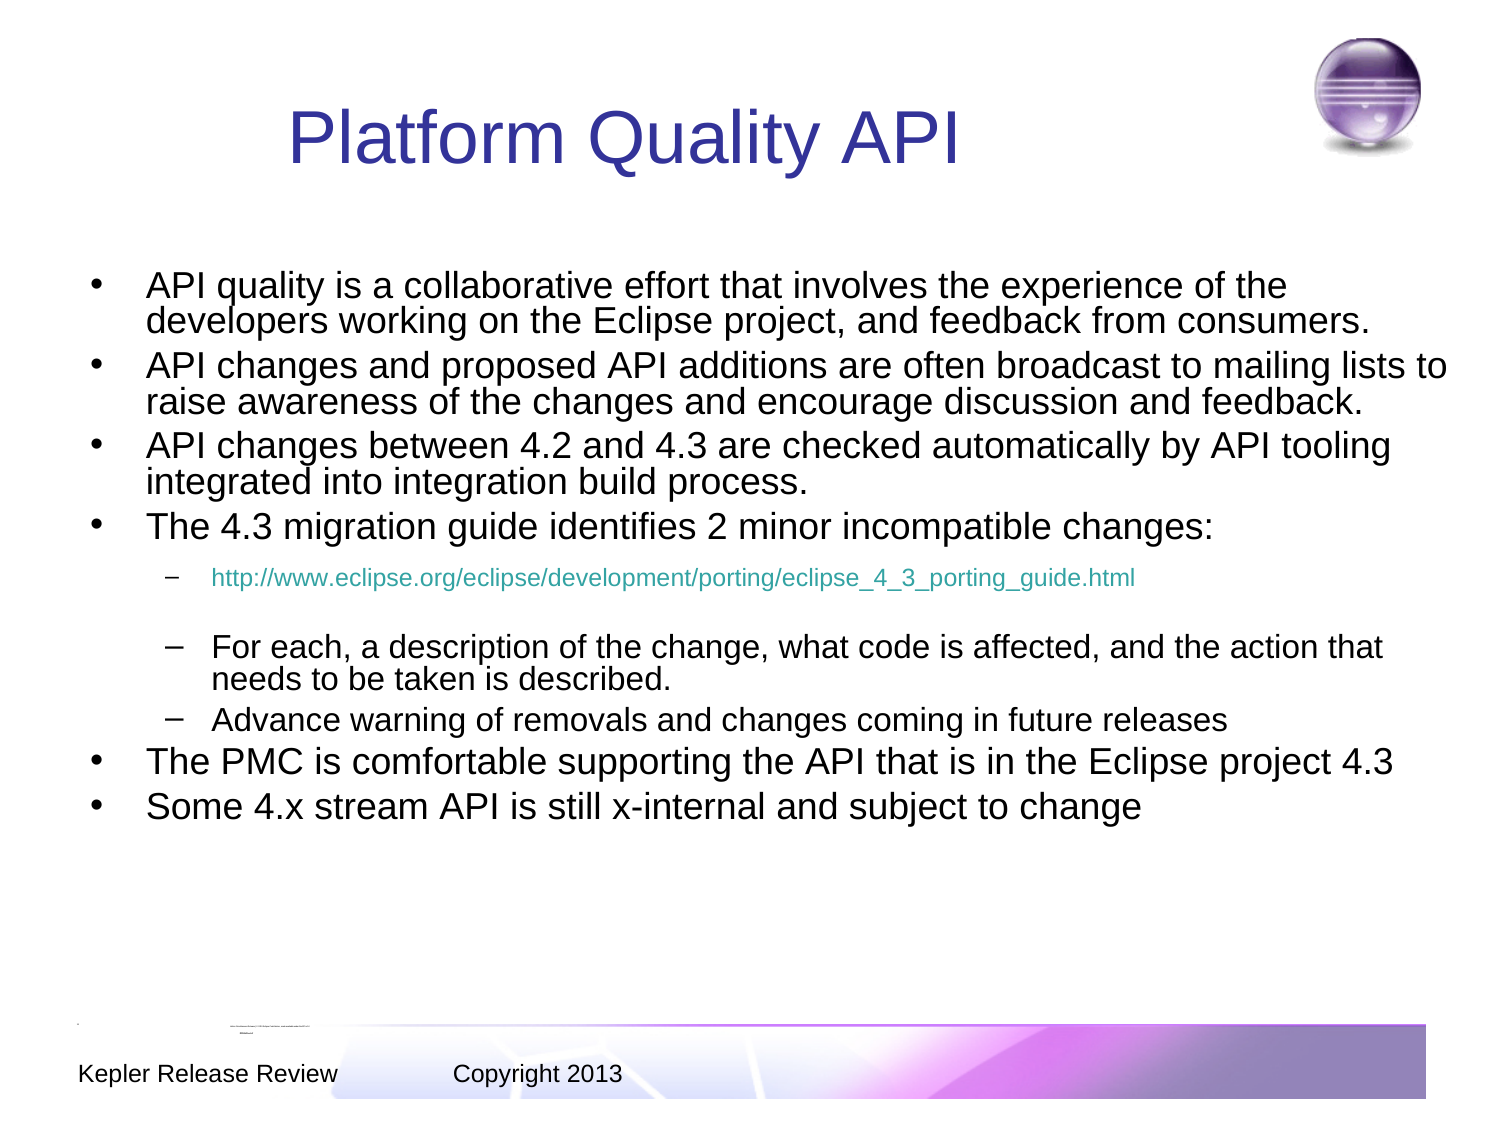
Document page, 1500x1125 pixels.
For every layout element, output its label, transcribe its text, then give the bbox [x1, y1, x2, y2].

title Platform Quality API [74, 45, 1176, 233]
picture [225, 1024, 1426, 1099]
picture [1307, 37, 1426, 157]
list API quality is a collaborative effort that involves the experience of the developers working on the Eclipse project, and feedback from consumers. API changes and proposed API additions are often broadcast to mailing lists to raise awareness of the changes and encourage discussion and feedback. API changes between 4.2 and 4.3 are checked automatically by API tooling integrated into integration build process. The 4.3 migration guide identifies 2 minor incompatible changes: http://www.eclipse.org/eclipse/development/porting/eclipse_4_3_porting_guide.html For each, a description of the change, what code is affected, and the action that needs to be taken is described. Advance warning of removals and changes coming in future releases The PMC is comfortable supporting the API that is in the Eclipse project 4.3 Some 4.x stream API is still x-internal and subject to change [74, 262, 1475, 1006]
